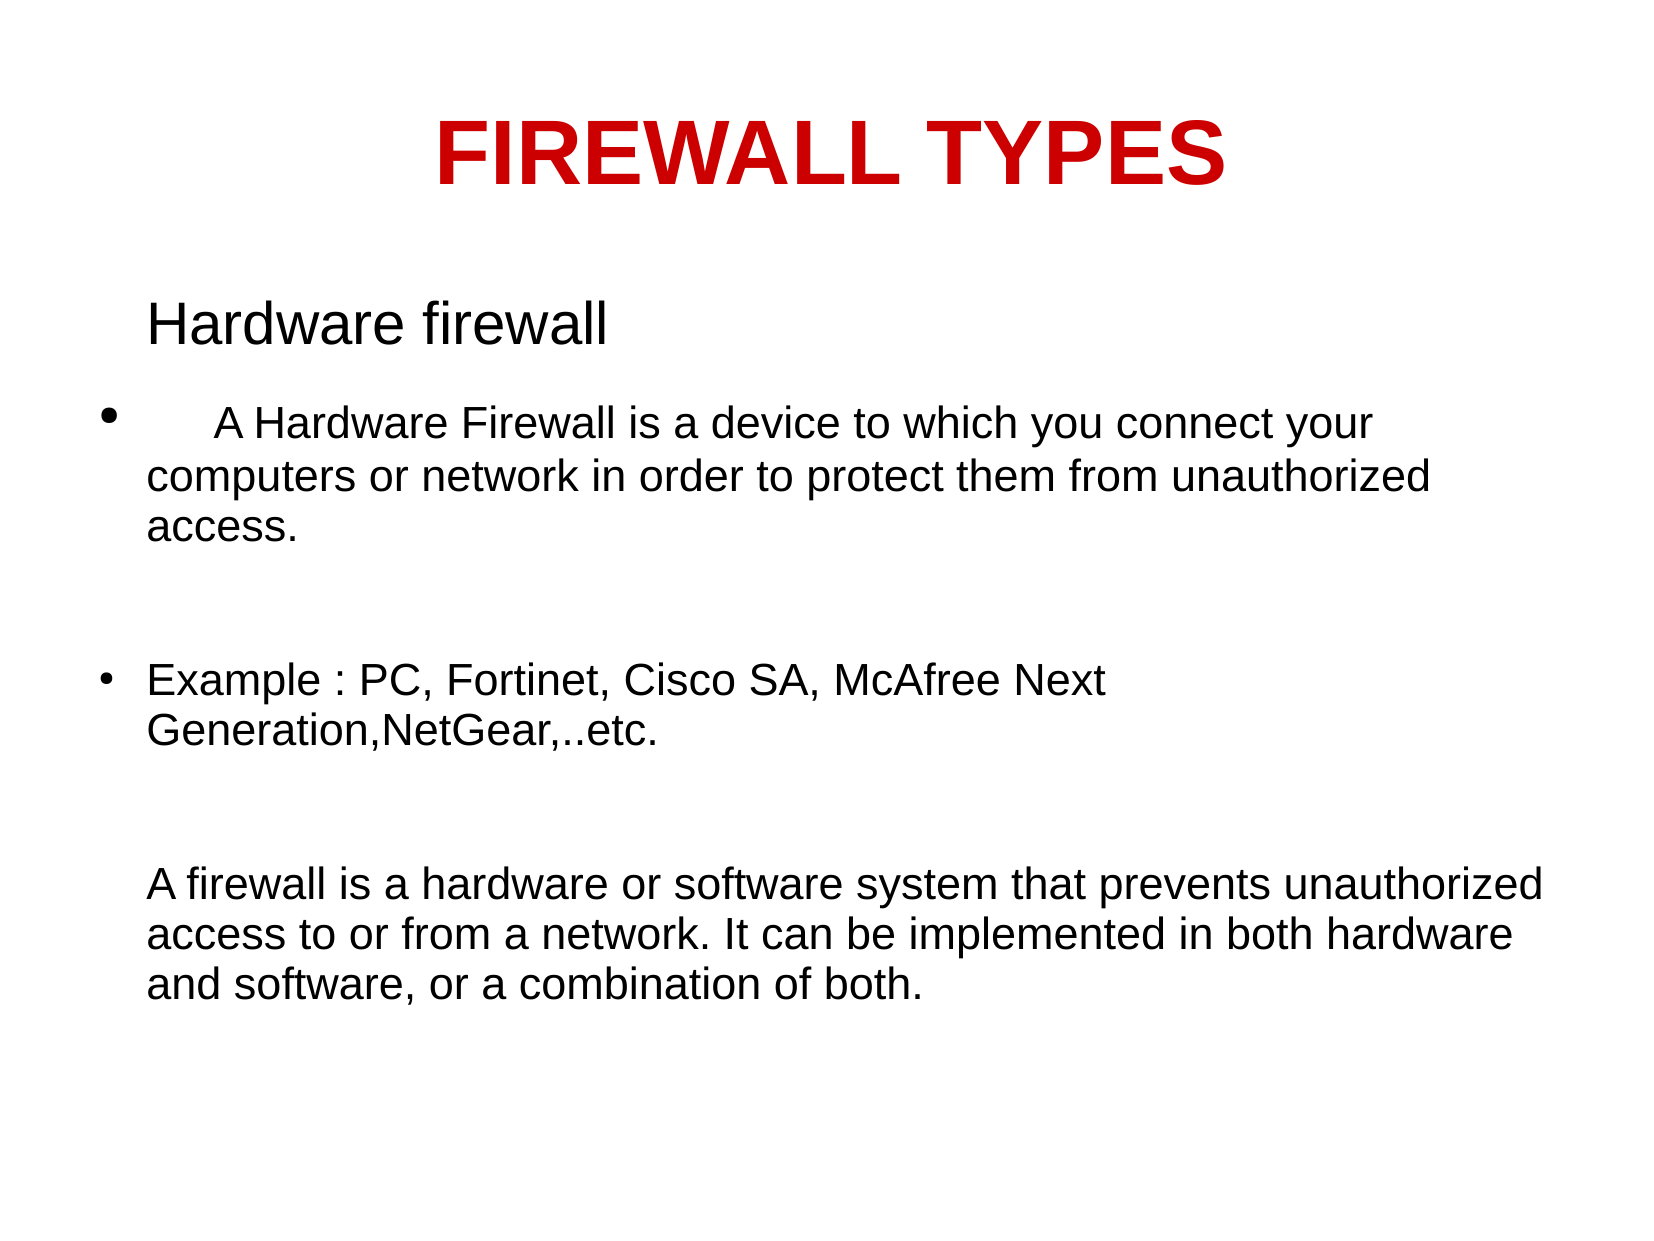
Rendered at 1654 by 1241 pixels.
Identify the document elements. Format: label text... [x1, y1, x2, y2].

title FIREWALL TYPES [82, 49, 1571, 257]
list Hardware firewall A Hardware Firewall is a device to which you connect your computers or network in order to protect them from unauthorized access. Example : PC, Fortinet, Cisco SA, McAfree Next Generation,NetGear,..etc. A firewall is a hardware or software system that prevents unauthorized access to or from a network. It can be implemented in both hardware and software, or a combination of both. [82, 290, 1571, 1010]
